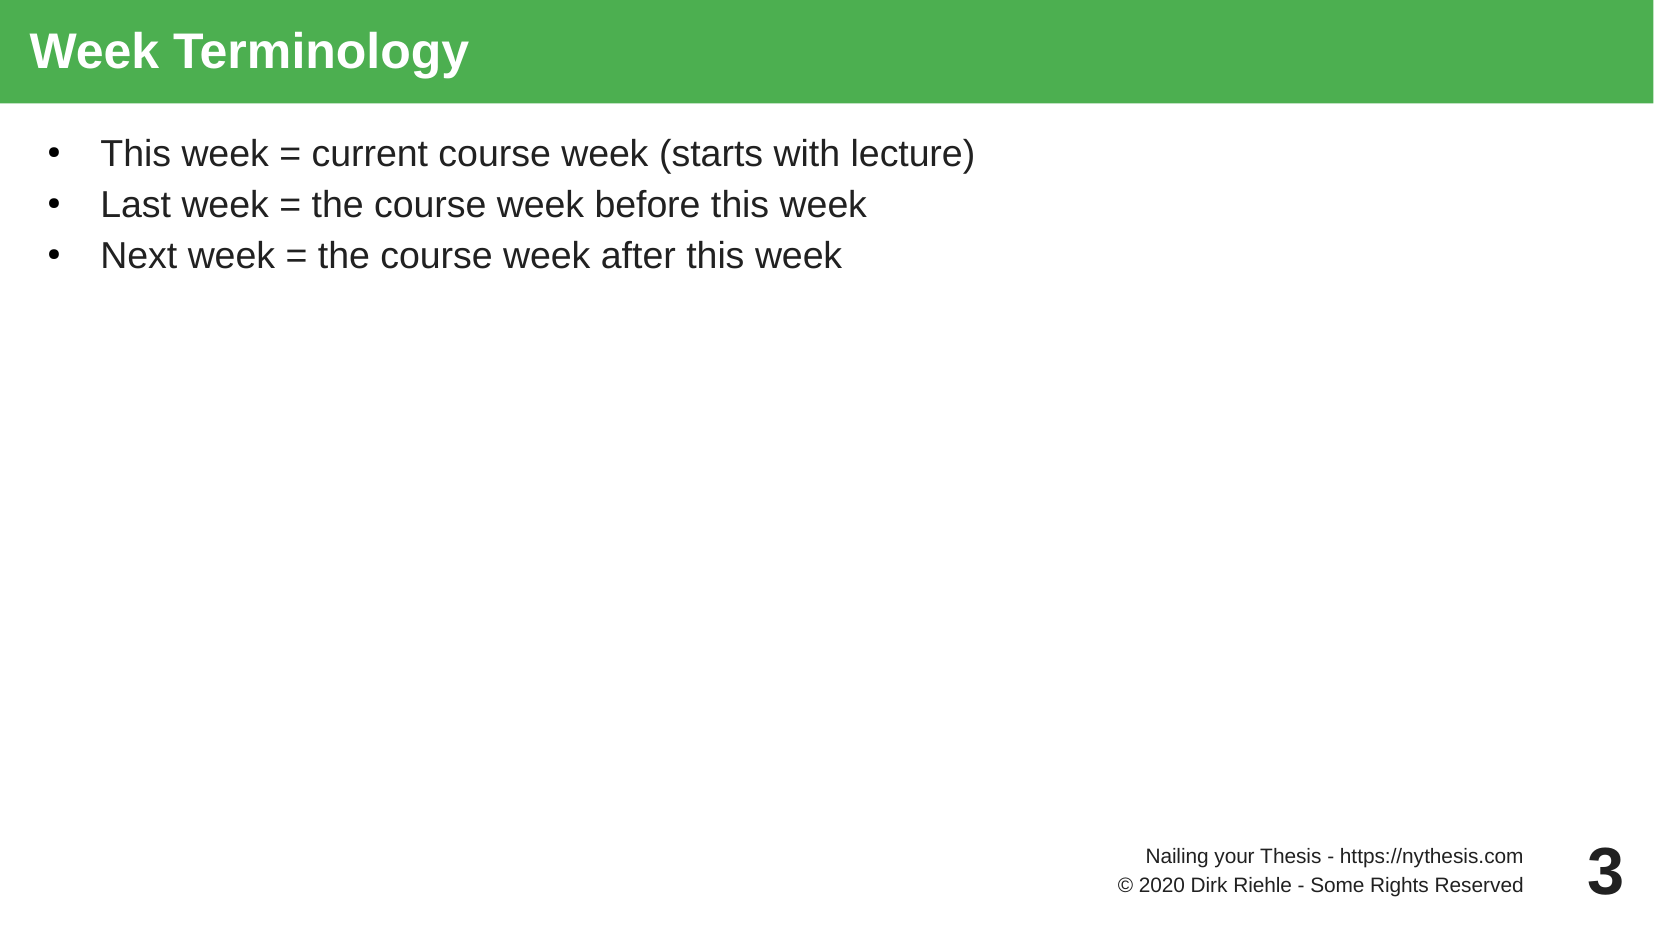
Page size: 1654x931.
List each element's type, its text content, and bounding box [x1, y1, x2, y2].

list This week = current course week (starts with lecture) Last week = the course week before this week Next week = the course week after this week [29, 132, 1625, 813]
title Week Terminology [0, 0, 1654, 104]
